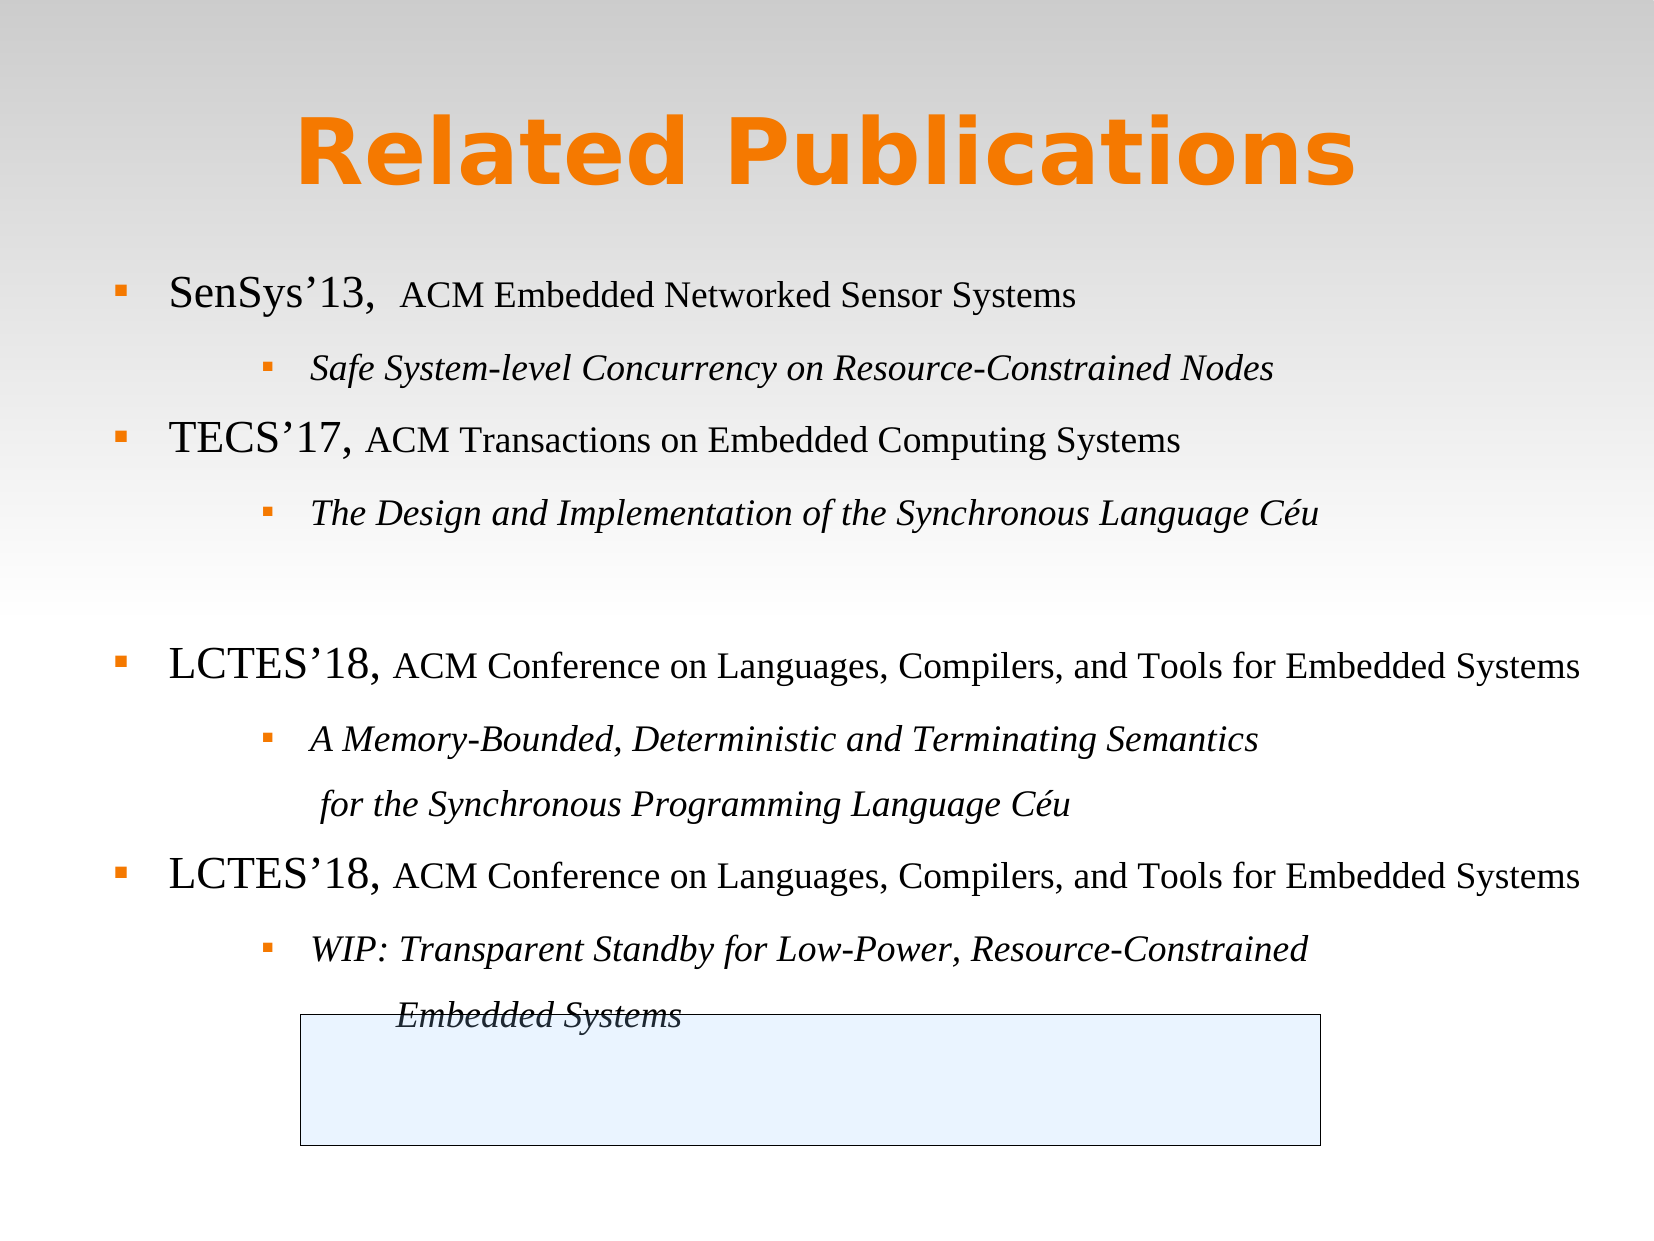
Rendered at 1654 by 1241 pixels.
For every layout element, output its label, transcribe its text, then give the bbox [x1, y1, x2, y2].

title Related Publications [82, 49, 1571, 257]
list SenSys’13, ACM Embedded Networked Sensor Systems Safe System-level Concurrency on Resource-Constrained Nodes TECS’17, ACM Transactions on Embedded Computing Systems The Design and Implementation of the Synchronous Language Céu LCTES’18, ACM Conference on Languages, Compilers, and Tools for Embedded Systems A Memory-Bounded, Deterministic and Terminating Semantics for the Synchronous Programming Language Céu LCTES’18, ACM Conference on Languages, Compilers, and Tools for Embedded Systems WIP: Transparent Standby for Low-Power, Resource-Constrained Embedded Systems [26, 266, 1617, 1141]
text_box [300, 1014, 1321, 1146]
